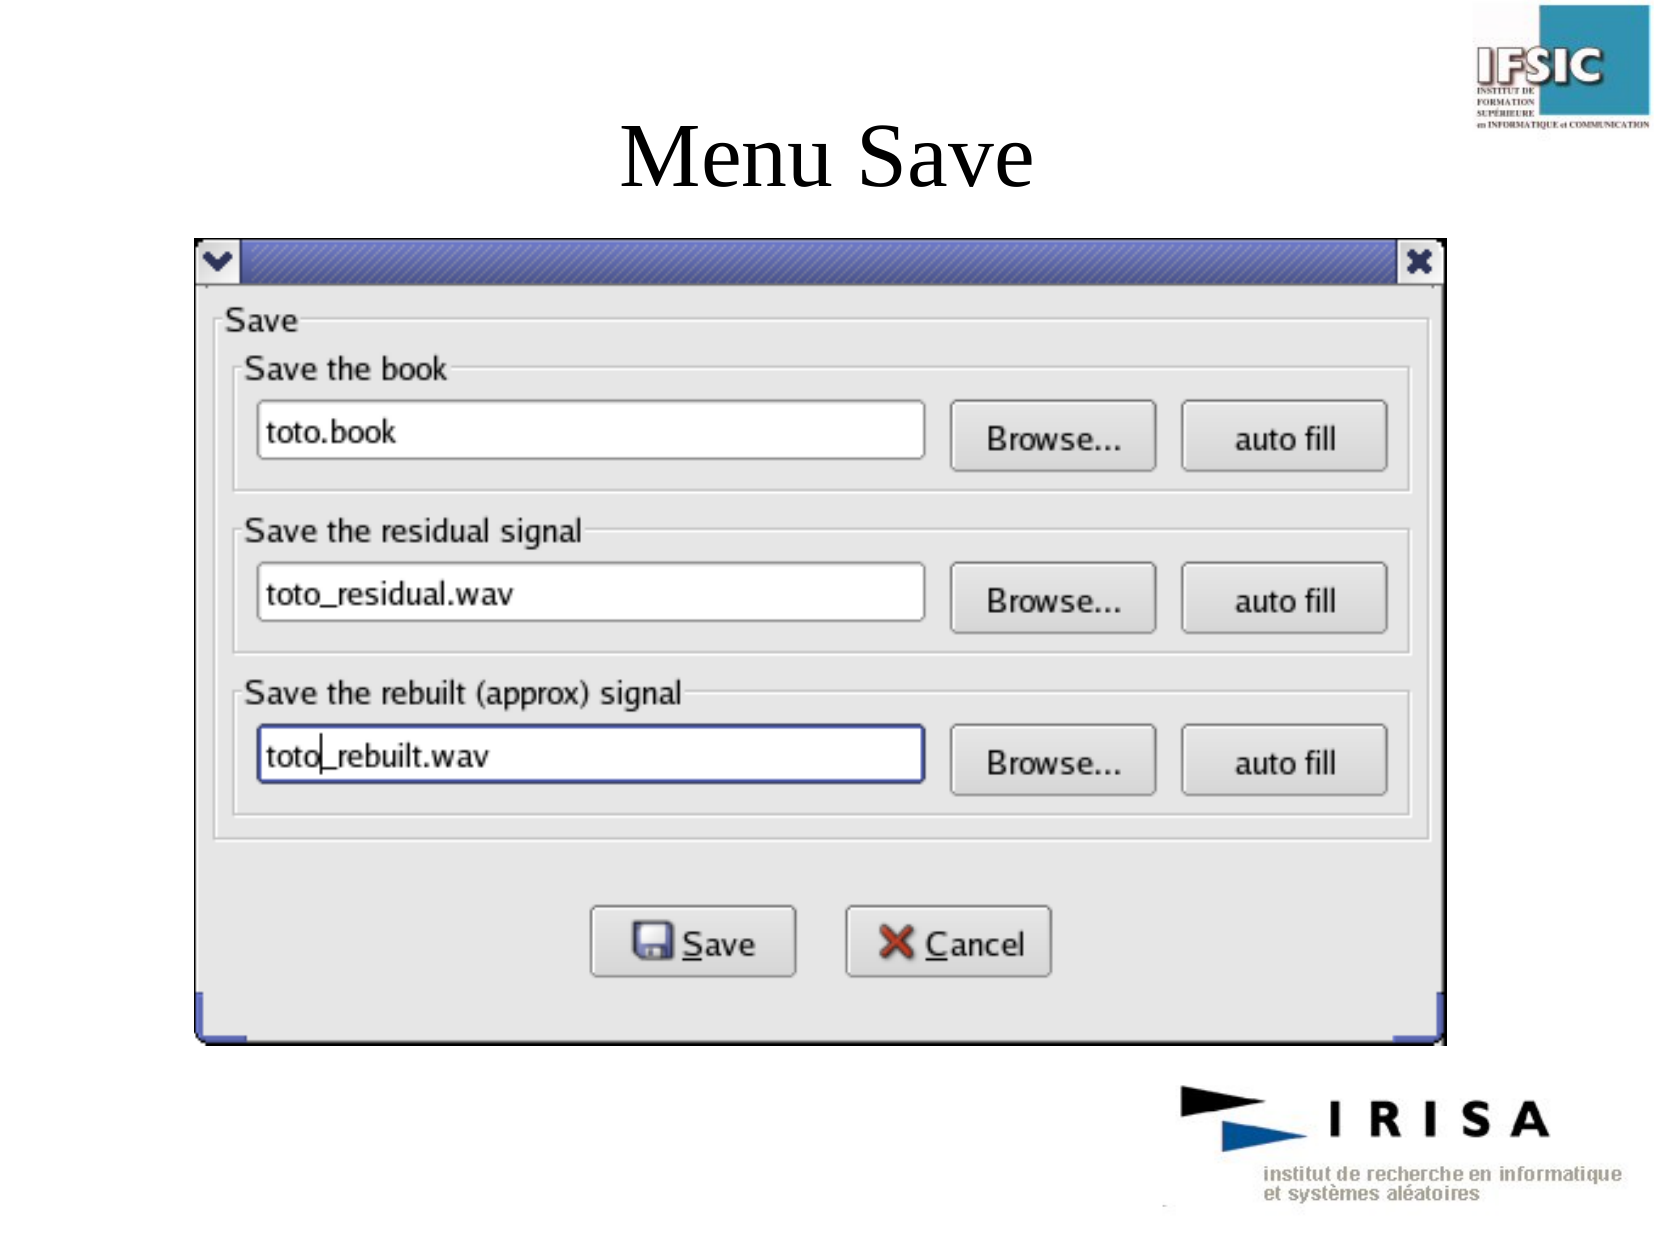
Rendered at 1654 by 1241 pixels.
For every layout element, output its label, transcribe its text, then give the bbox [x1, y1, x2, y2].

picture [0, 0, 1654, 1241]
title Menu Save [121, 79, 1534, 334]
